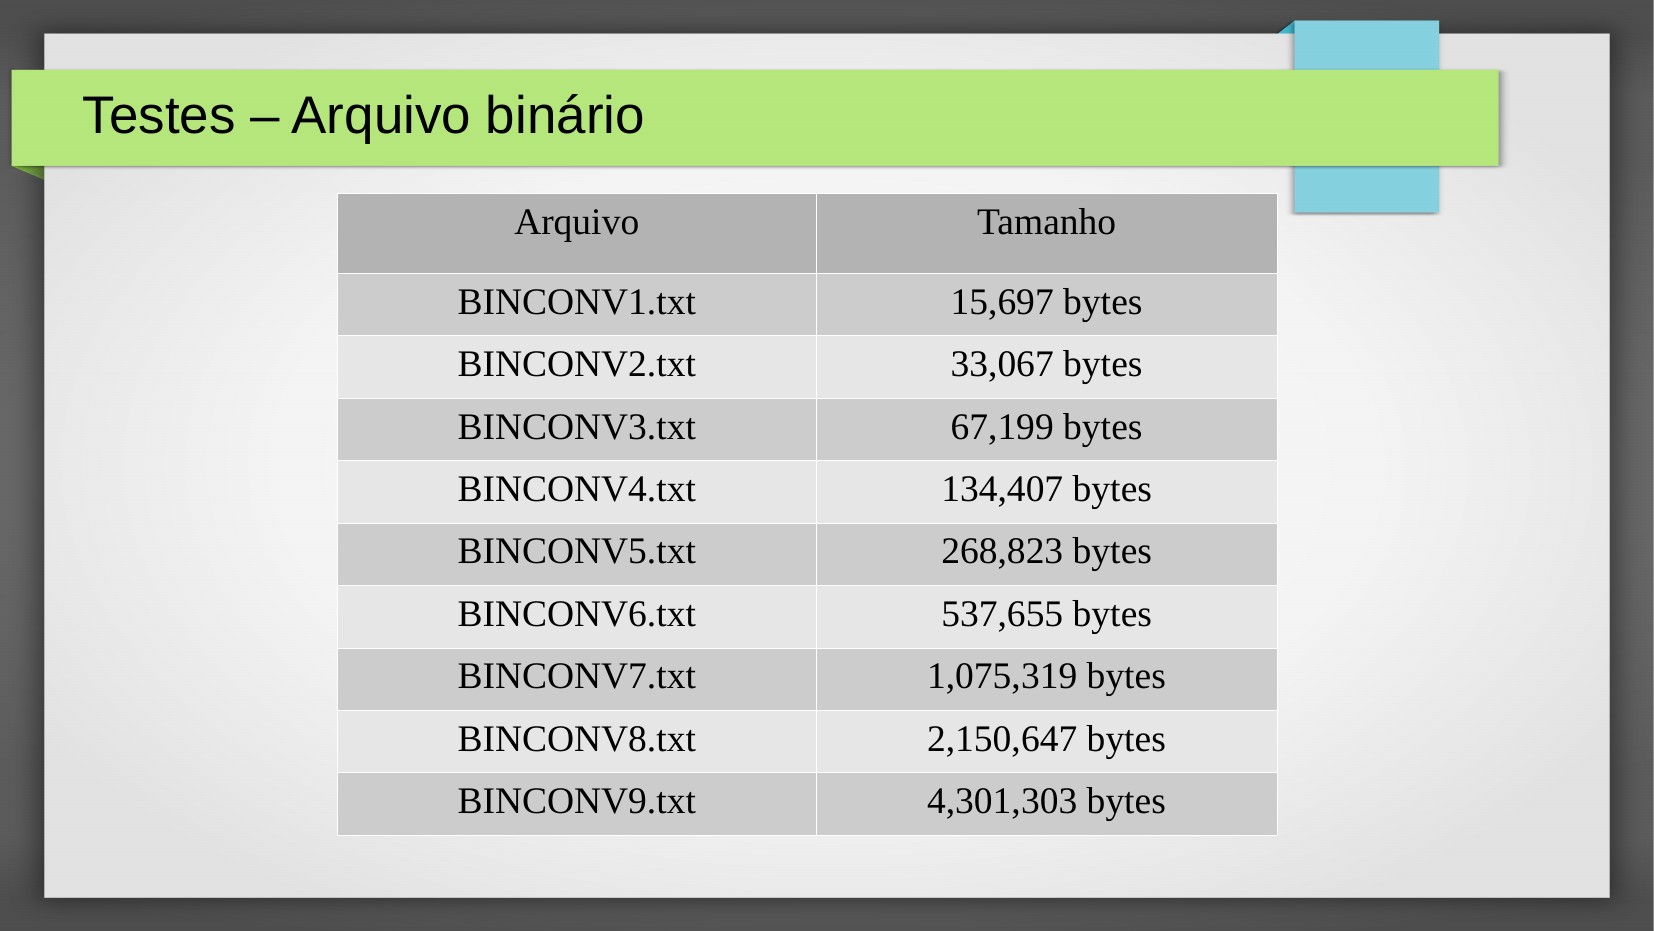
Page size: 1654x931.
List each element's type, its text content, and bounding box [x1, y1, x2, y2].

title Testes – Arquivo binário [82, 70, 1264, 160]
table_cell 134,407 bytes [817, 461, 1277, 523]
table_cell BINCONV7.txt [338, 649, 816, 710]
table_cell 15,697 bytes [817, 274, 1277, 335]
table_cell 2,150,647 bytes [817, 711, 1277, 772]
table_cell 33,067 bytes [817, 336, 1277, 398]
table_cell BINCONV6.txt [338, 586, 816, 648]
table_cell 537,655 bytes [817, 586, 1277, 648]
table_cell BINCONV4.txt [338, 461, 816, 523]
table_cell BINCONV3.txt [338, 399, 816, 460]
table_cell 268,823 bytes [817, 524, 1277, 585]
table_cell BINCONV2.txt [338, 336, 816, 398]
table_header Arquivo [338, 194, 816, 273]
table_cell 4,301,303 bytes [817, 773, 1277, 835]
table_cell 1,075,319 bytes [817, 649, 1277, 710]
table_cell BINCONV9.txt [338, 773, 816, 835]
picture [0, 0, 1654, 931]
table_header Tamanho [817, 194, 1277, 273]
table_cell BINCONV5.txt [338, 524, 816, 585]
table_cell BINCONV1.txt [338, 274, 816, 335]
table_cell 67,199 bytes [817, 399, 1277, 460]
table_cell BINCONV8.txt [338, 711, 816, 772]
